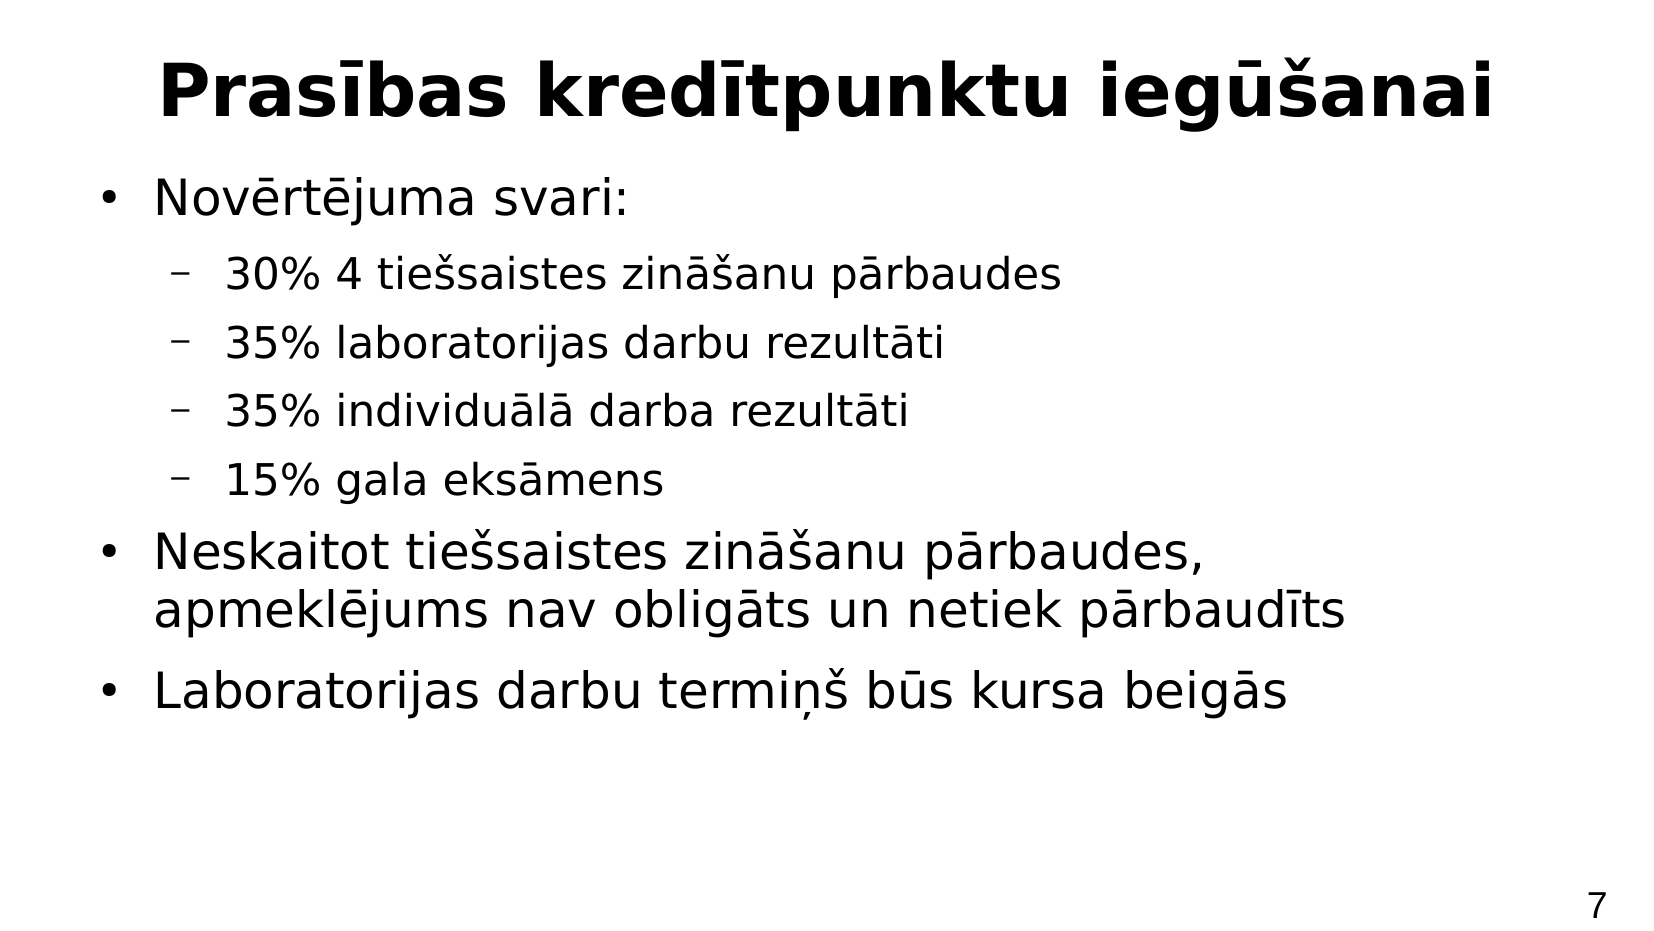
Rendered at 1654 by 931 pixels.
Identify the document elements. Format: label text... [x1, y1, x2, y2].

title Prasības kredītpunktu iegūšanai [82, 37, 1571, 147]
list Novērtējuma svari: 30% 4 tiešsaistes zināšanu pārbaudes 35% laboratorijas darbu rezultāti 35% individuālā darba rezultāti 15% gala eksāmens Neskaitot tiešsaistes zināšanu pārbaudes, apmeklējums nav obligāts un netiek pārbaudīts Laboratorijas darbu termiņš būs kursa beigās [82, 168, 1538, 889]
